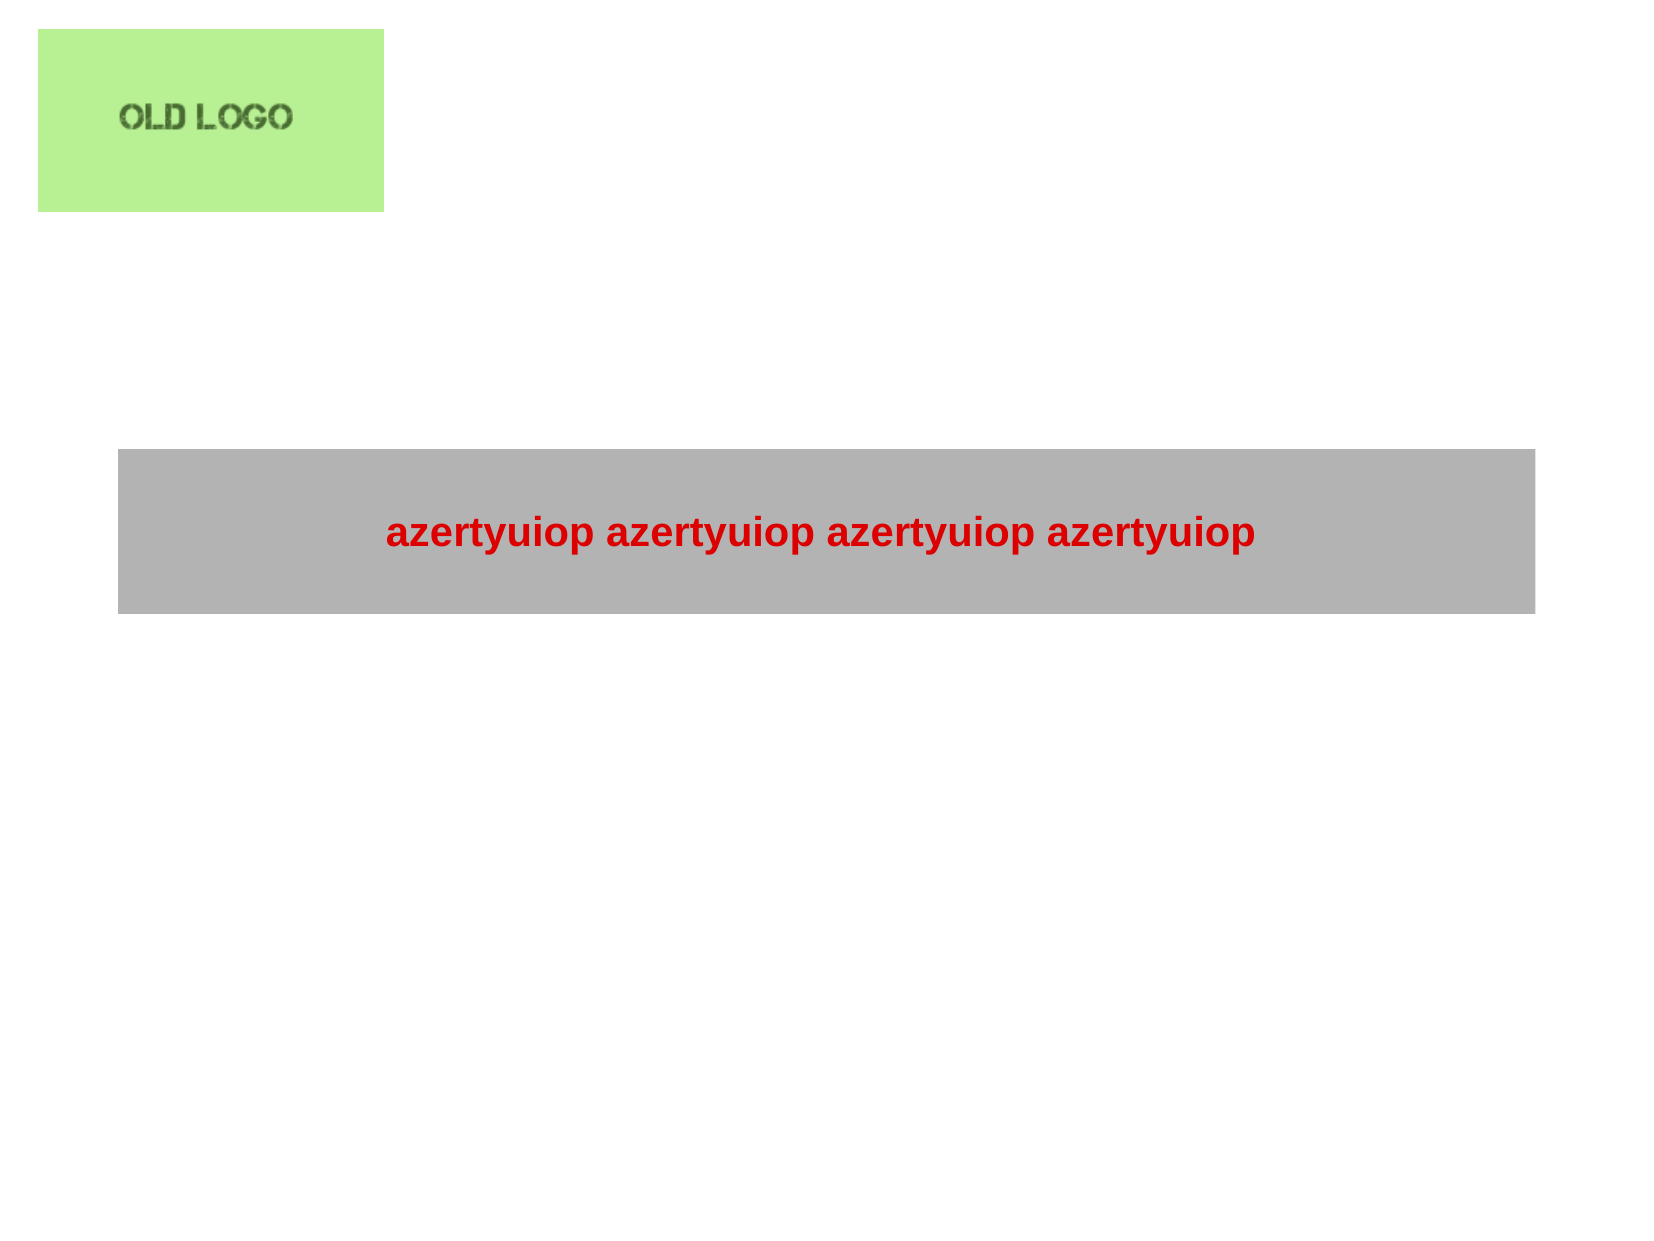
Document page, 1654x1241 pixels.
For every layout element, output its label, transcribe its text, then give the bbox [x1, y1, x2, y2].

text_box azertyuiop azertyuiop azertyuiop azertyuiop [118, 449, 1536, 614]
picture [38, 29, 384, 212]
